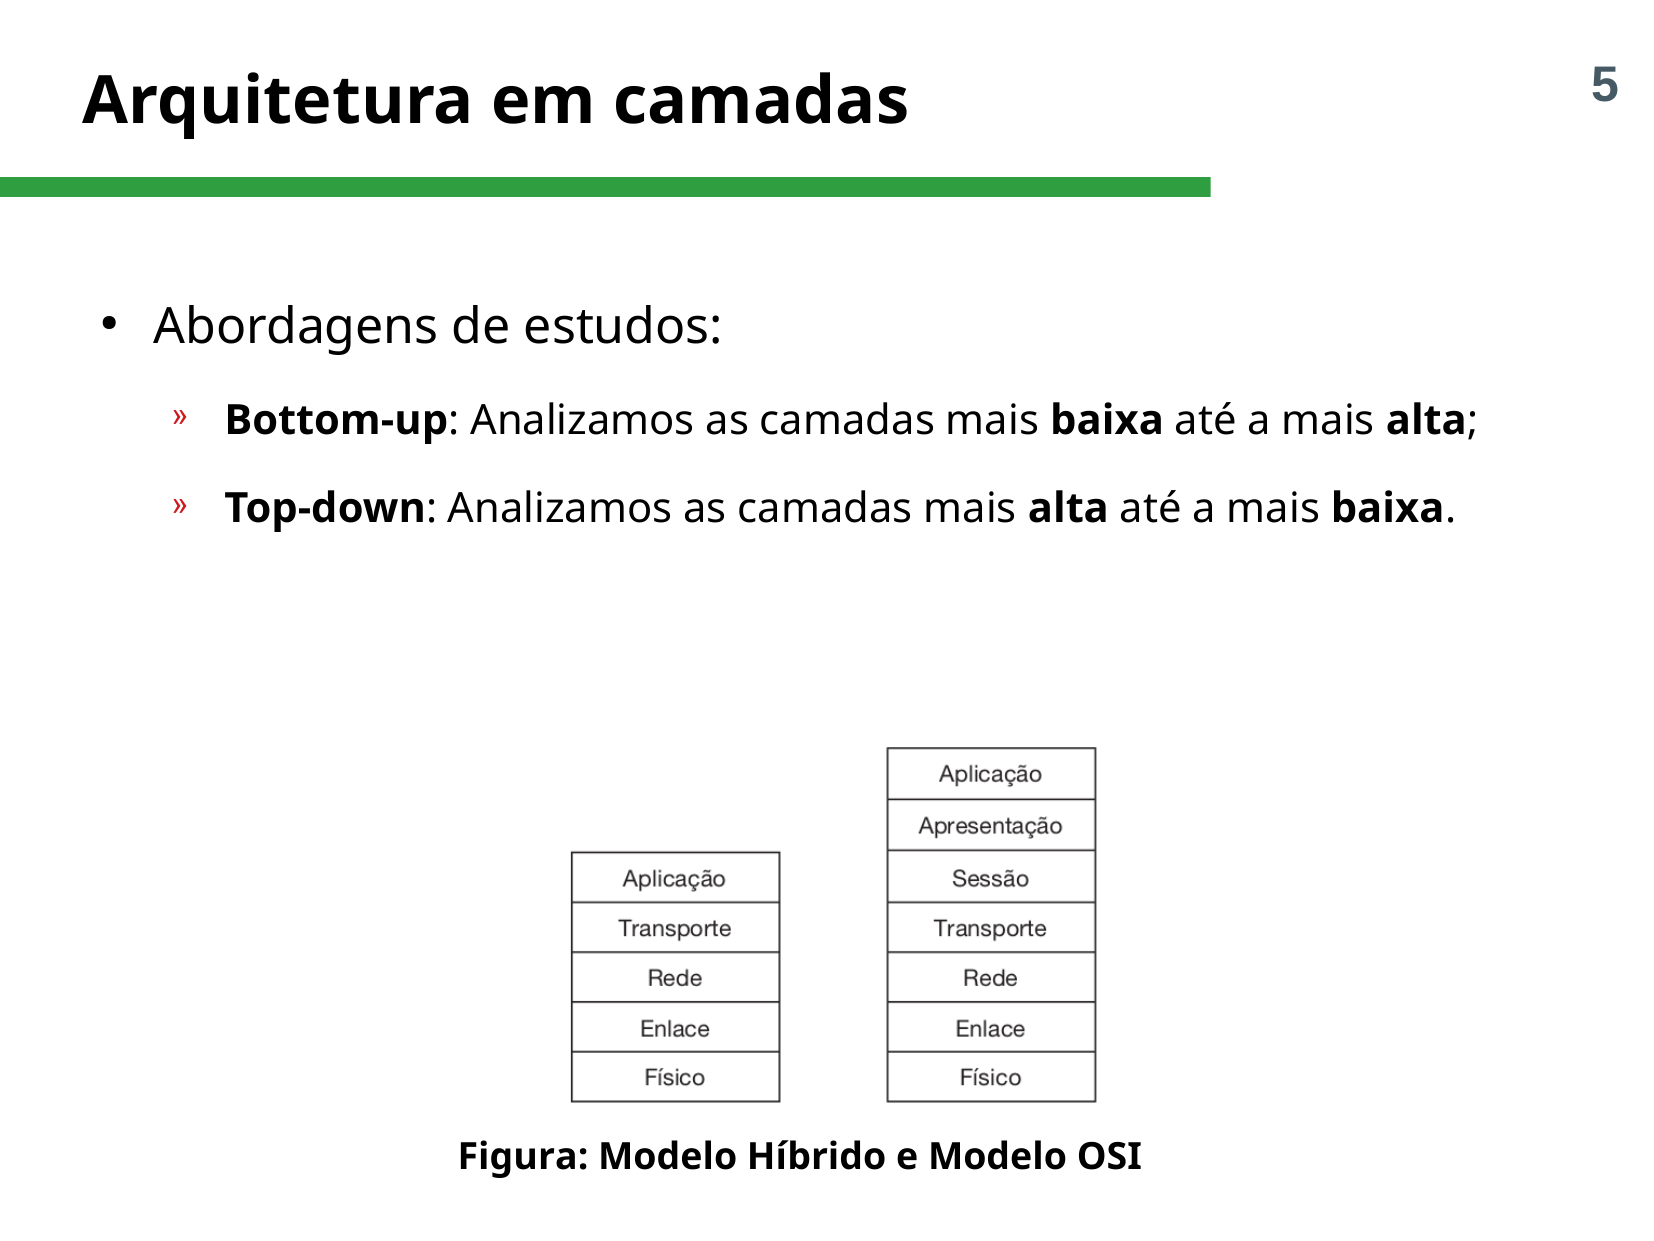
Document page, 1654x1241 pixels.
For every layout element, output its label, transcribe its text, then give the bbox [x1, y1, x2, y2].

picture [531, 718, 1152, 1122]
title Arquitetura em camadas [82, 0, 1152, 202]
list Abordagens de estudos: Bottom-up: Analizamos as camadas mais baixa até a mais alta; Top-down: Analizamos as camadas mais alta até a mais baixa. [82, 290, 1571, 1216]
text_box Figura: Modelo Híbrido e Modelo OSI [442, 1122, 1329, 1181]
